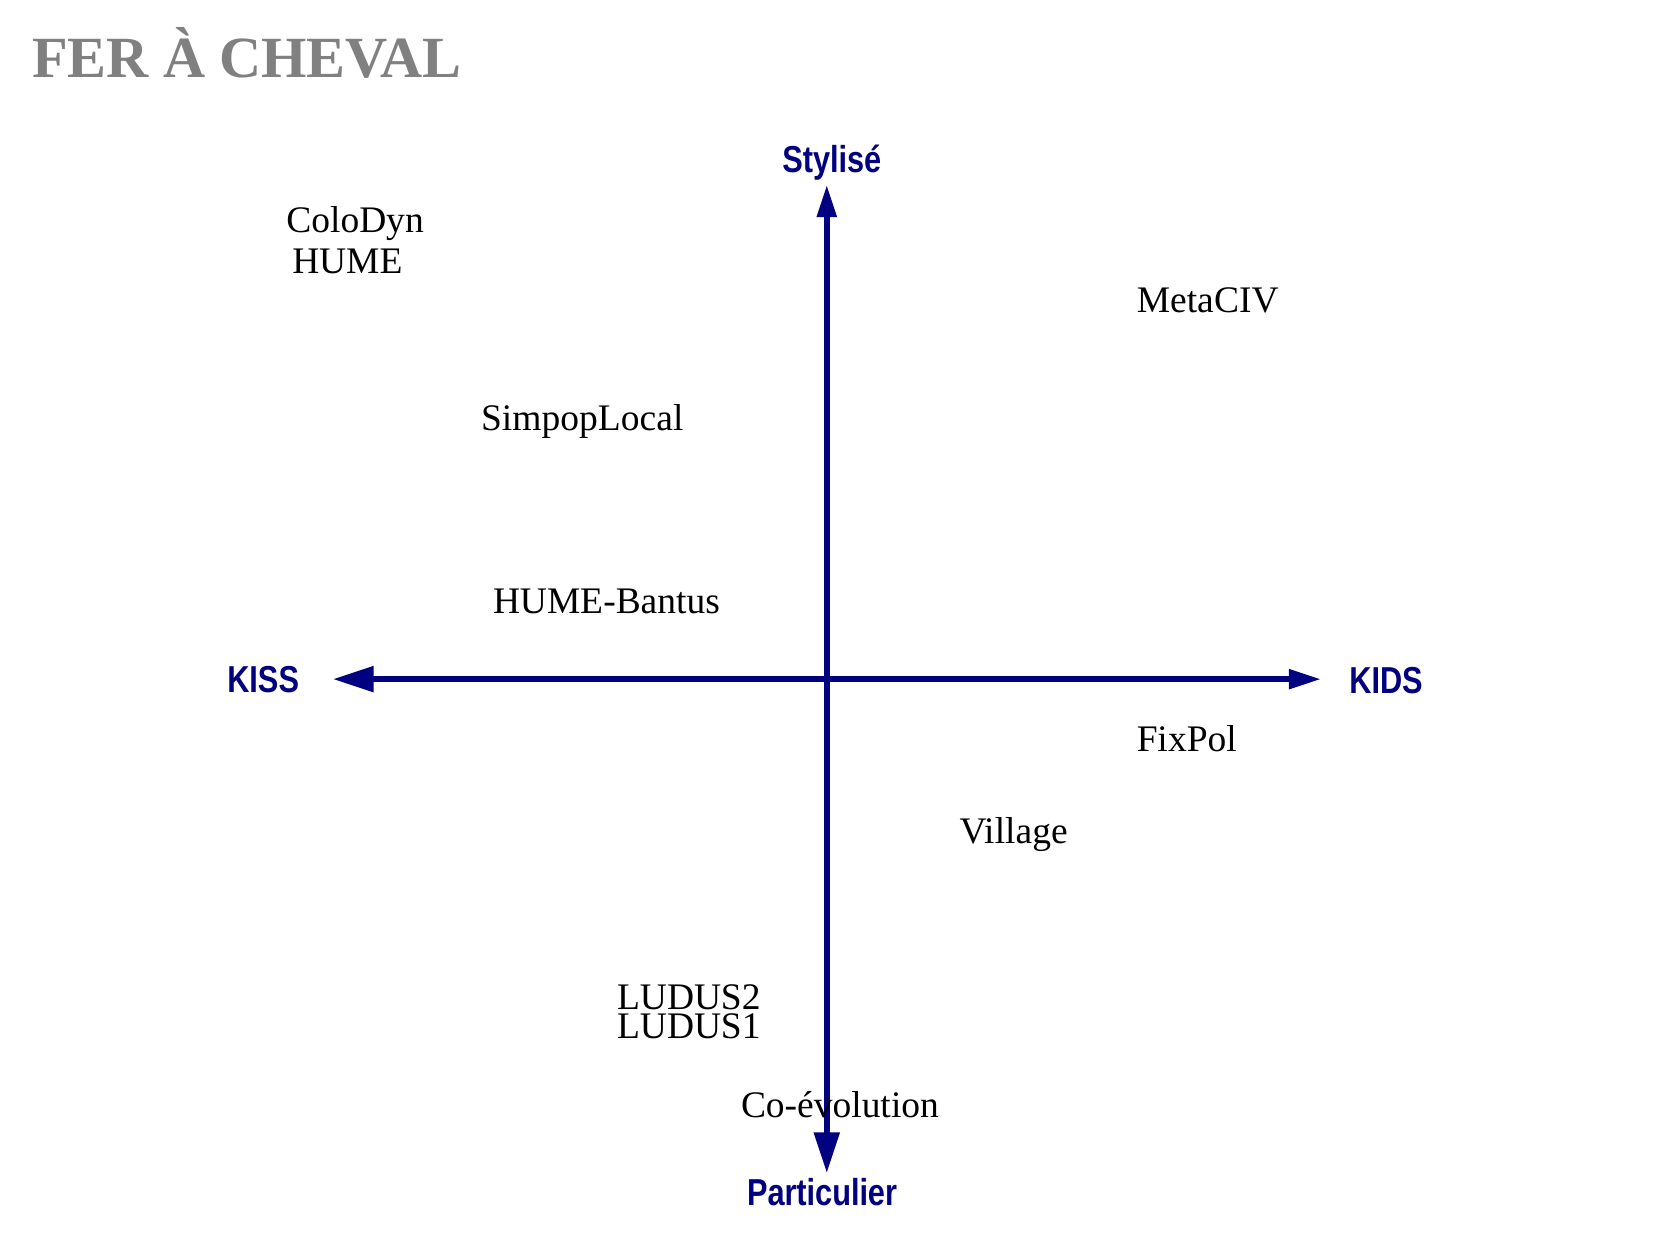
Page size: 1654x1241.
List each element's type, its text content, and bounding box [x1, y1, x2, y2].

text_box HUME-Bantus [478, 572, 774, 630]
text_box Village [944, 803, 1146, 860]
text_box KISS [212, 649, 603, 708]
text_box SimpopLocal [466, 389, 733, 447]
text_box LUDUS2 [602, 968, 780, 1026]
text_box Stylisé [767, 129, 922, 188]
text_box KIDS [1334, 651, 1654, 710]
text_box Co-évolution [726, 1077, 969, 1134]
text_box FixPol [1122, 710, 1252, 768]
text_box LUDUS1 [602, 1026, 780, 1055]
text_box HUME [277, 232, 455, 290]
text_box MetaCIV [1122, 271, 1300, 329]
text_box Particulier [732, 1163, 928, 1222]
text_box FER À CHEVAL [17, 17, 556, 98]
text_box ColoDyn [271, 191, 449, 248]
